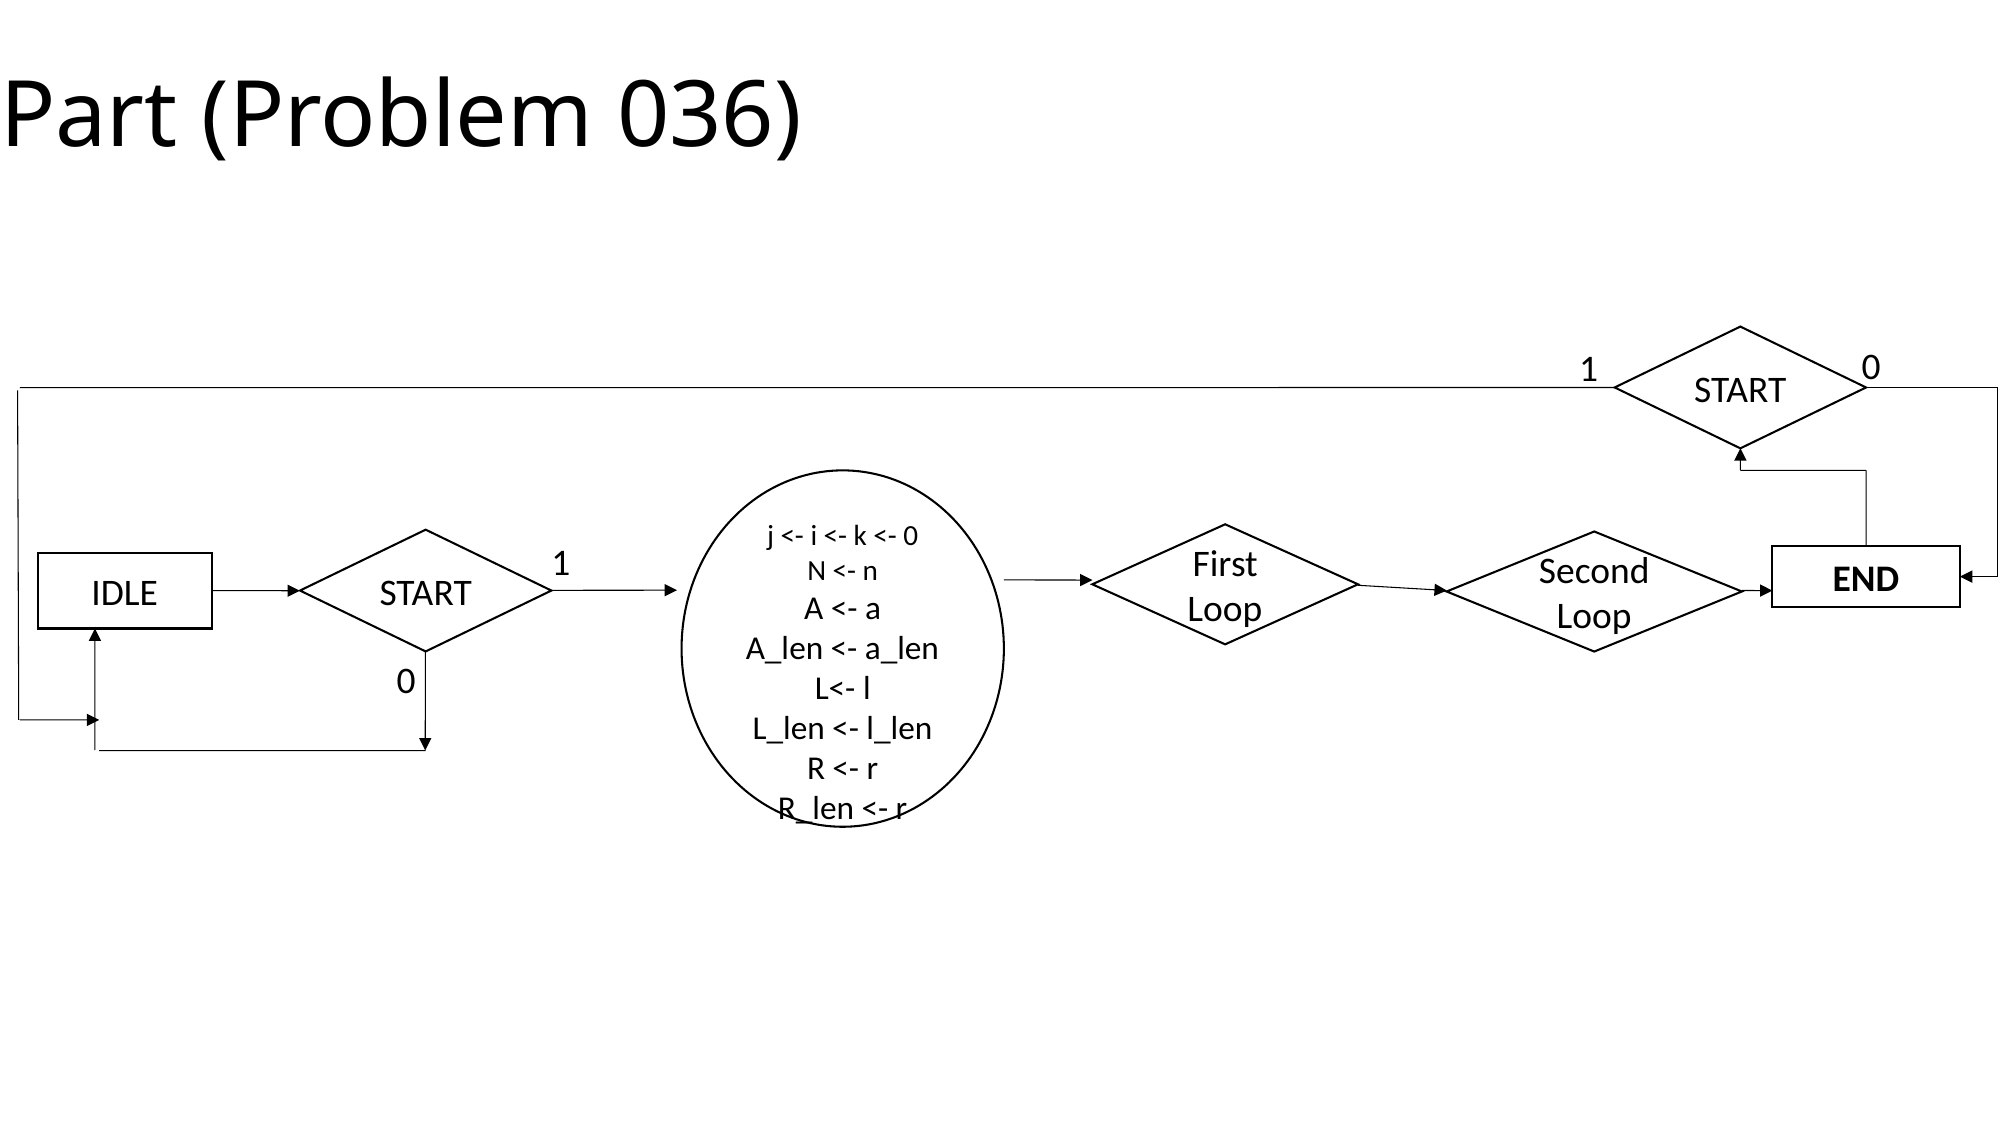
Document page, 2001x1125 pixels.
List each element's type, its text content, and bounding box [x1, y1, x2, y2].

text_box 0 [1865, 357, 1871, 377]
text_box END [1772, 546, 1960, 608]
text_box First Loop [1092, 524, 1359, 645]
title Part (Problem 036) [0, 48, 1249, 185]
text_box START [1615, 326, 1861, 449]
text_box 0 [1861, 334, 1871, 395]
text_box START [300, 529, 551, 649]
text_box 1 [551, 530, 559, 590]
text_box 0 [381, 649, 452, 709]
text_box 1 [1579, 336, 1587, 397]
text_box IDLE [37, 552, 212, 629]
text_box j <- i <- k <- 0 N <- n A <- a A_len <- a_len L<- l L_len <- l_len R <- r R_len <- r [681, 470, 1004, 827]
text_box Second Loop [1446, 531, 1742, 652]
